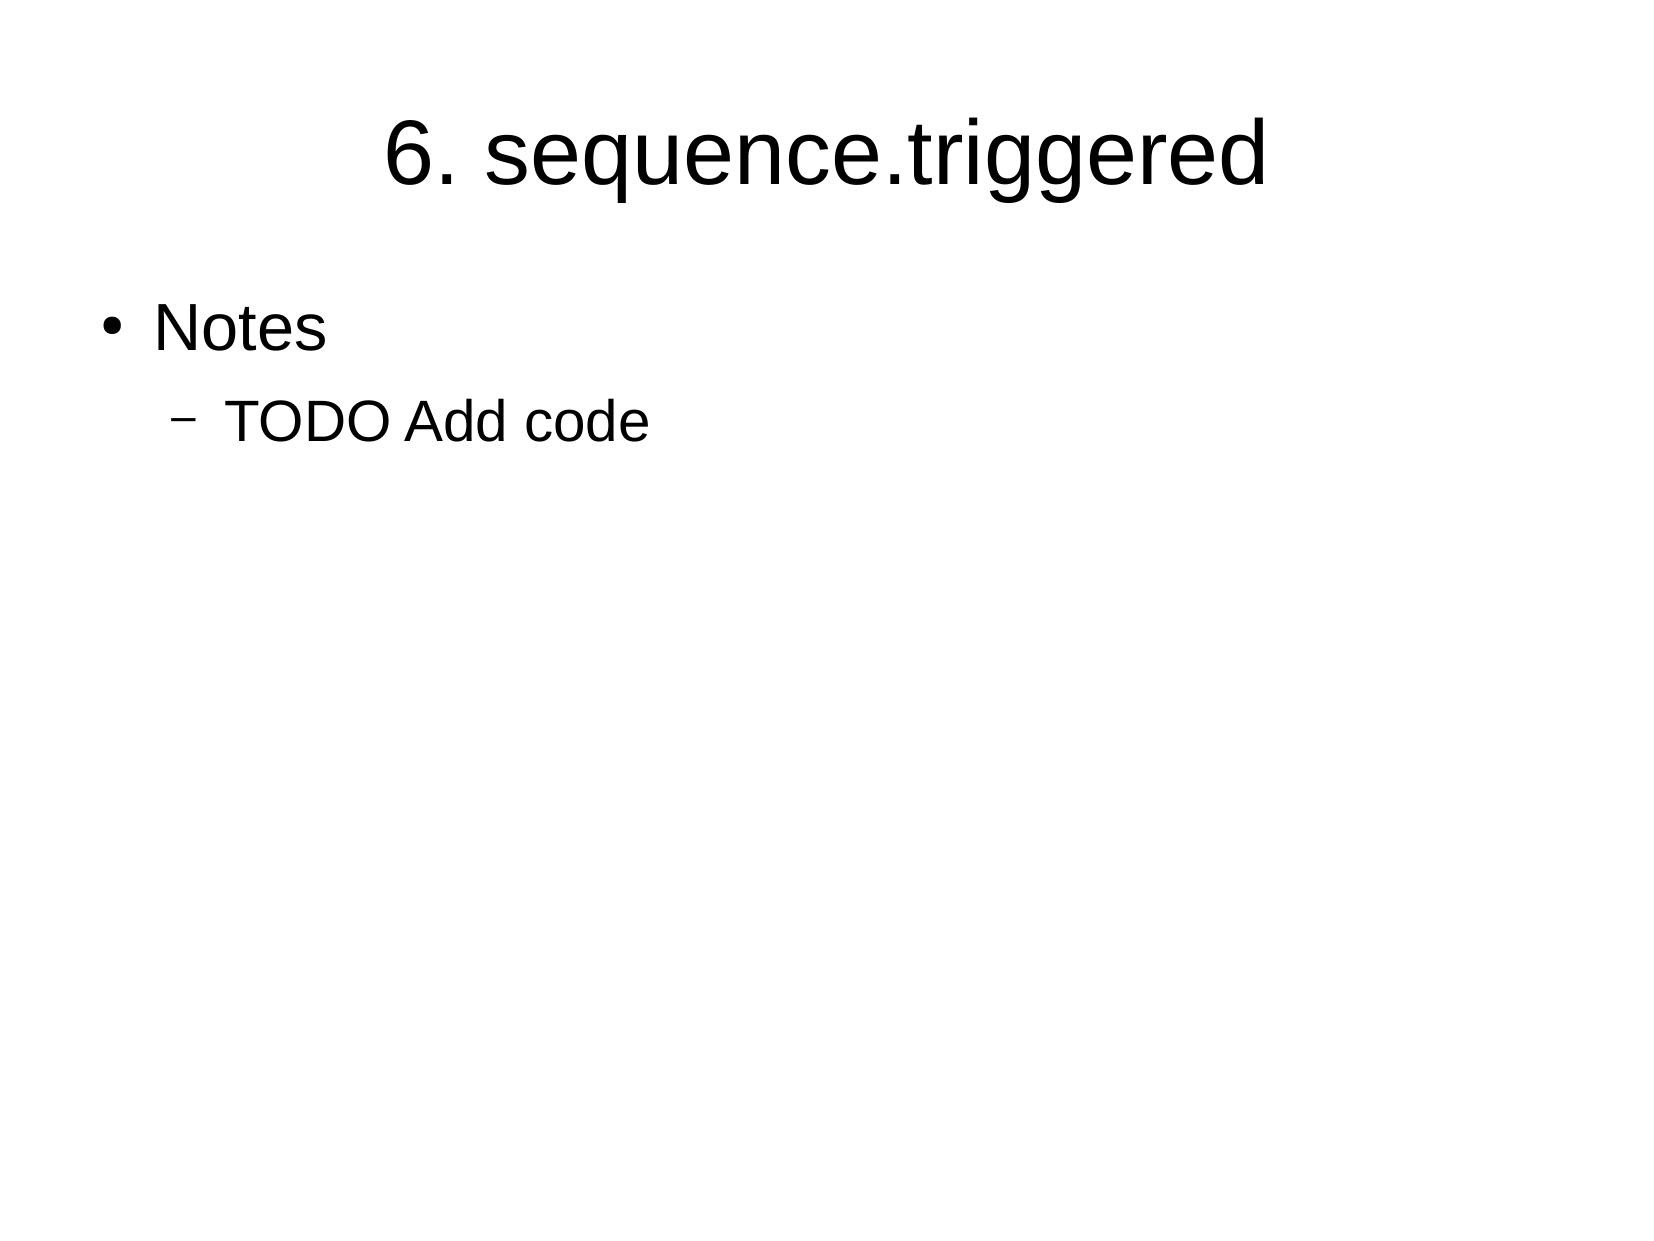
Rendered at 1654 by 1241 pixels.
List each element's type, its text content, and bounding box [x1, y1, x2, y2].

list Notes TODO Add code [82, 290, 1571, 1010]
title 6. sequence.triggered [82, 49, 1571, 257]
